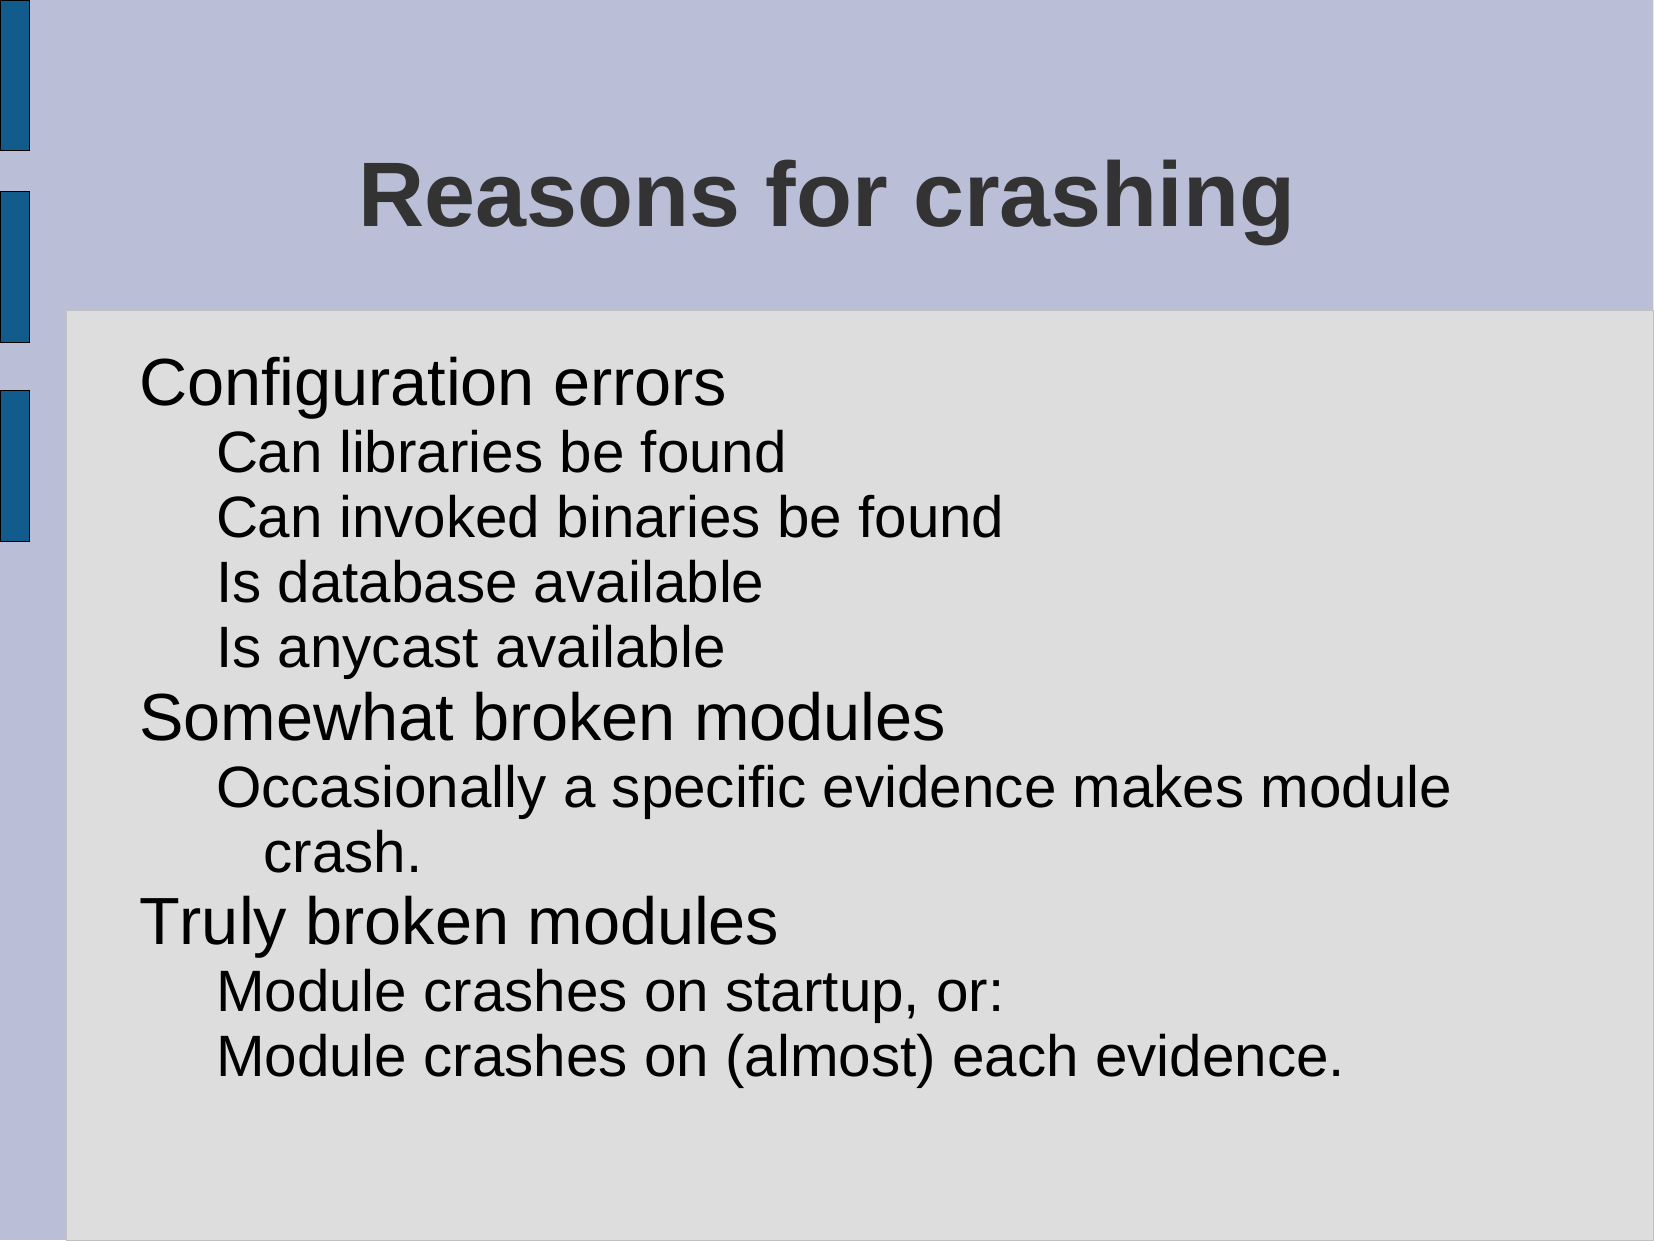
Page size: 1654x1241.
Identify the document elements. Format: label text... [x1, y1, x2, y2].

list Configuration errors Can libraries be found Can invoked binaries be found Is database available Is anycast available Somewhat broken modules Occasionally a specific evidence makes module crash. Truly broken modules Module crashes on startup, or: Module crashes on (almost) each evidence. [121, 344, 1534, 1127]
title Reasons for crashing [121, 91, 1534, 299]
